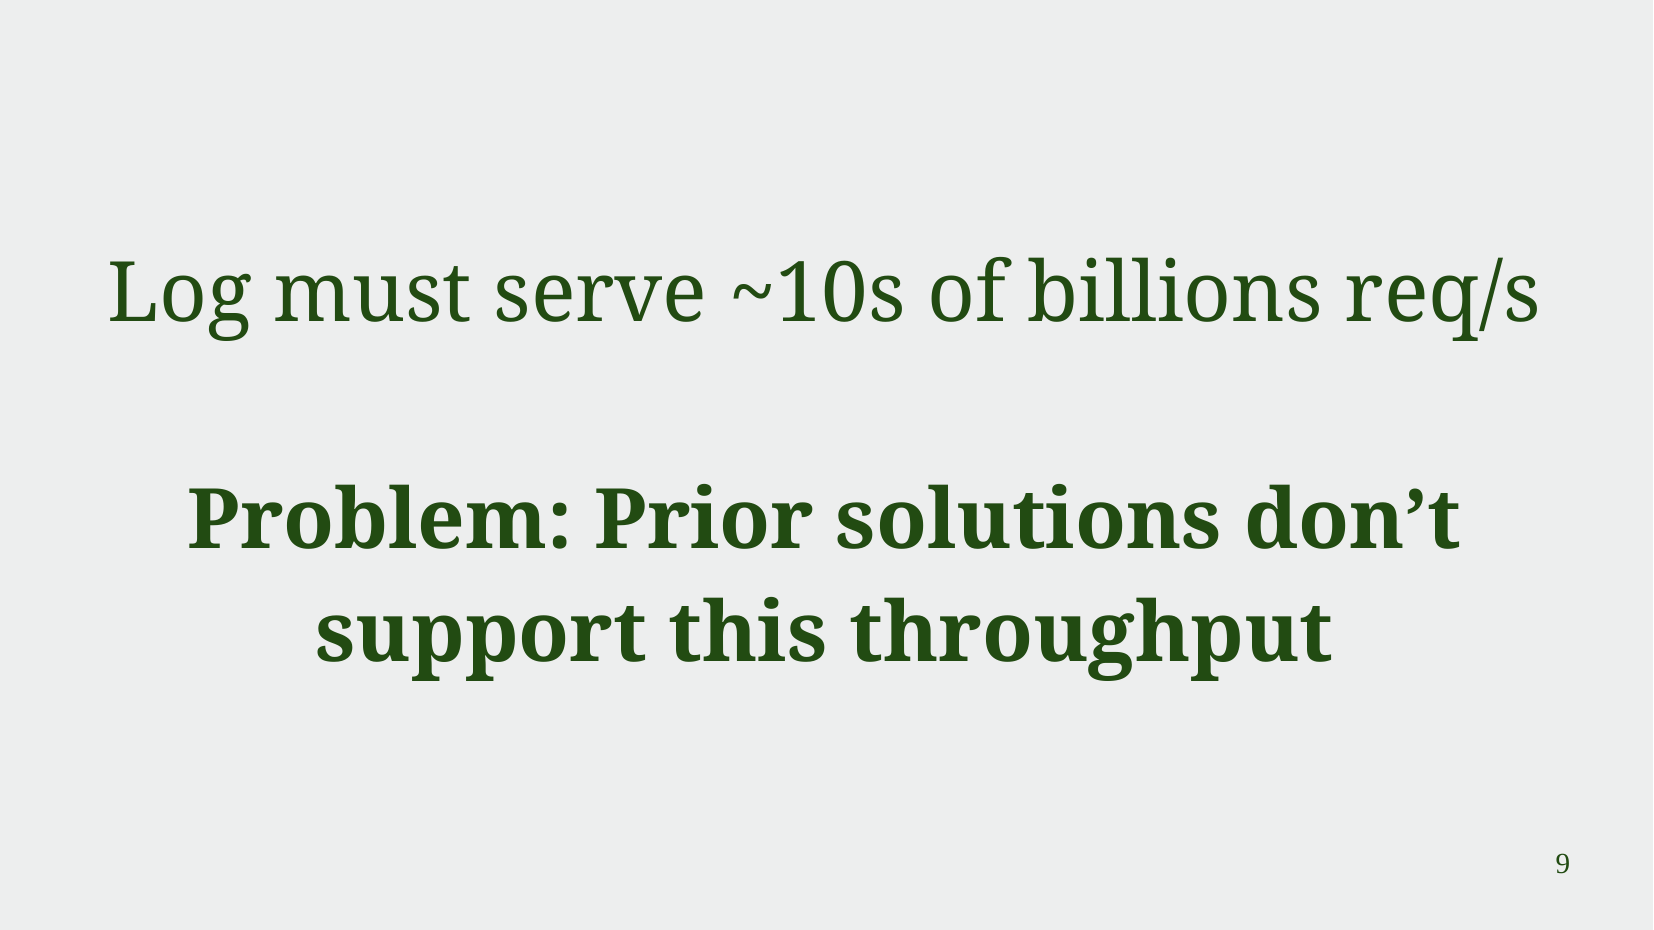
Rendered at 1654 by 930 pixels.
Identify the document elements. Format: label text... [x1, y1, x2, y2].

subtitle Log must serve ~10s of billions req/s Problem: Prior solutions don’t support this throughput [37, 0, 1612, 917]
